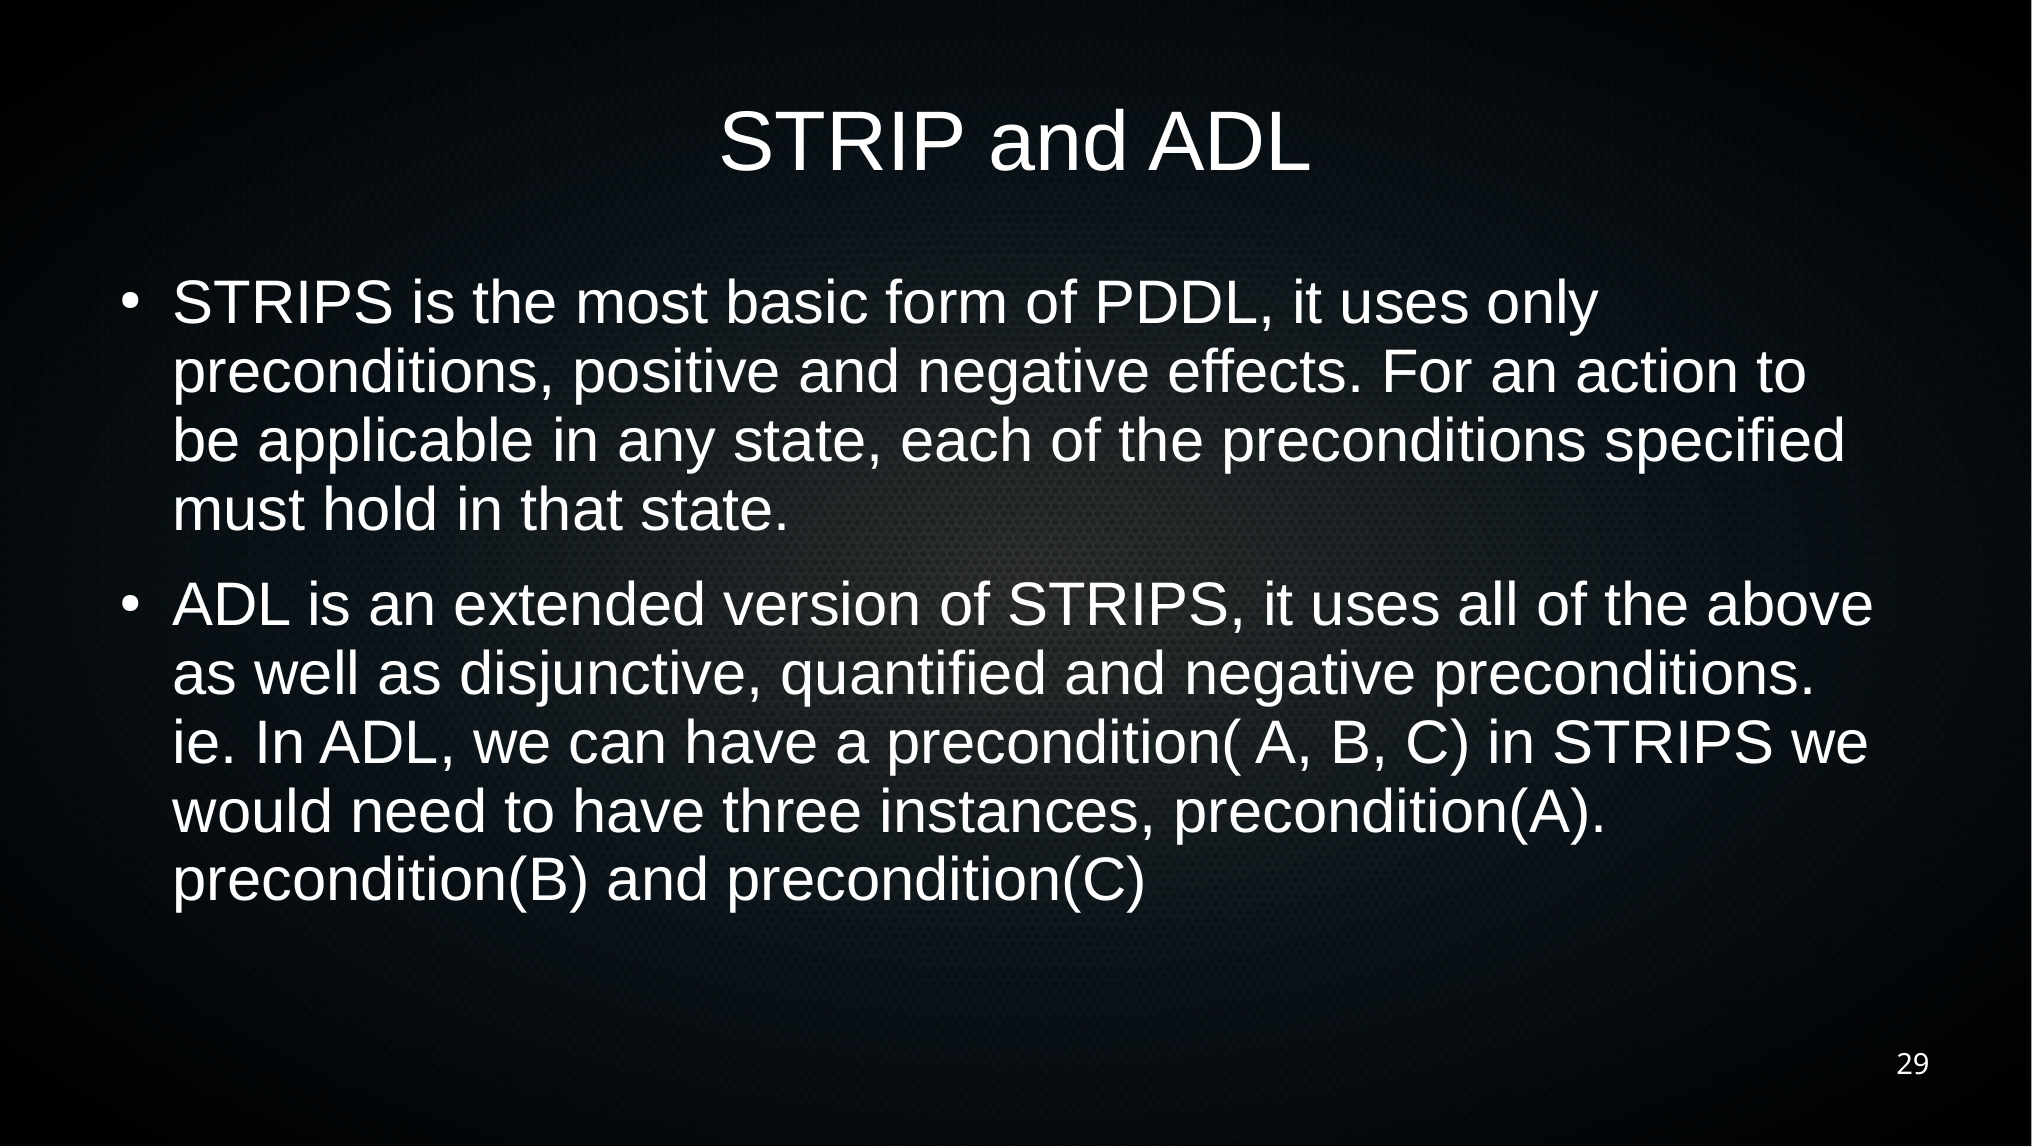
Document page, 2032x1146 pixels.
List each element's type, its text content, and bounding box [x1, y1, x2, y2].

picture [0, 0, 2032, 1146]
title STRIP and ADL [101, 45, 1930, 237]
list STRIPS is the most basic form of PDDL, it uses only preconditions, positive and negative effects. For an action to be applicable in any state, each of the preconditions specified must hold in that state. ADL is an extended version of STRIPS, it uses all of the above as well as disjunctive, quantified and negative preconditions. ie. In ADL, we can have a precondition( A, B, C) in STRIPS we would need to have three instances, precondition(A). precondition(B) and precondition(C) [101, 268, 1890, 933]
